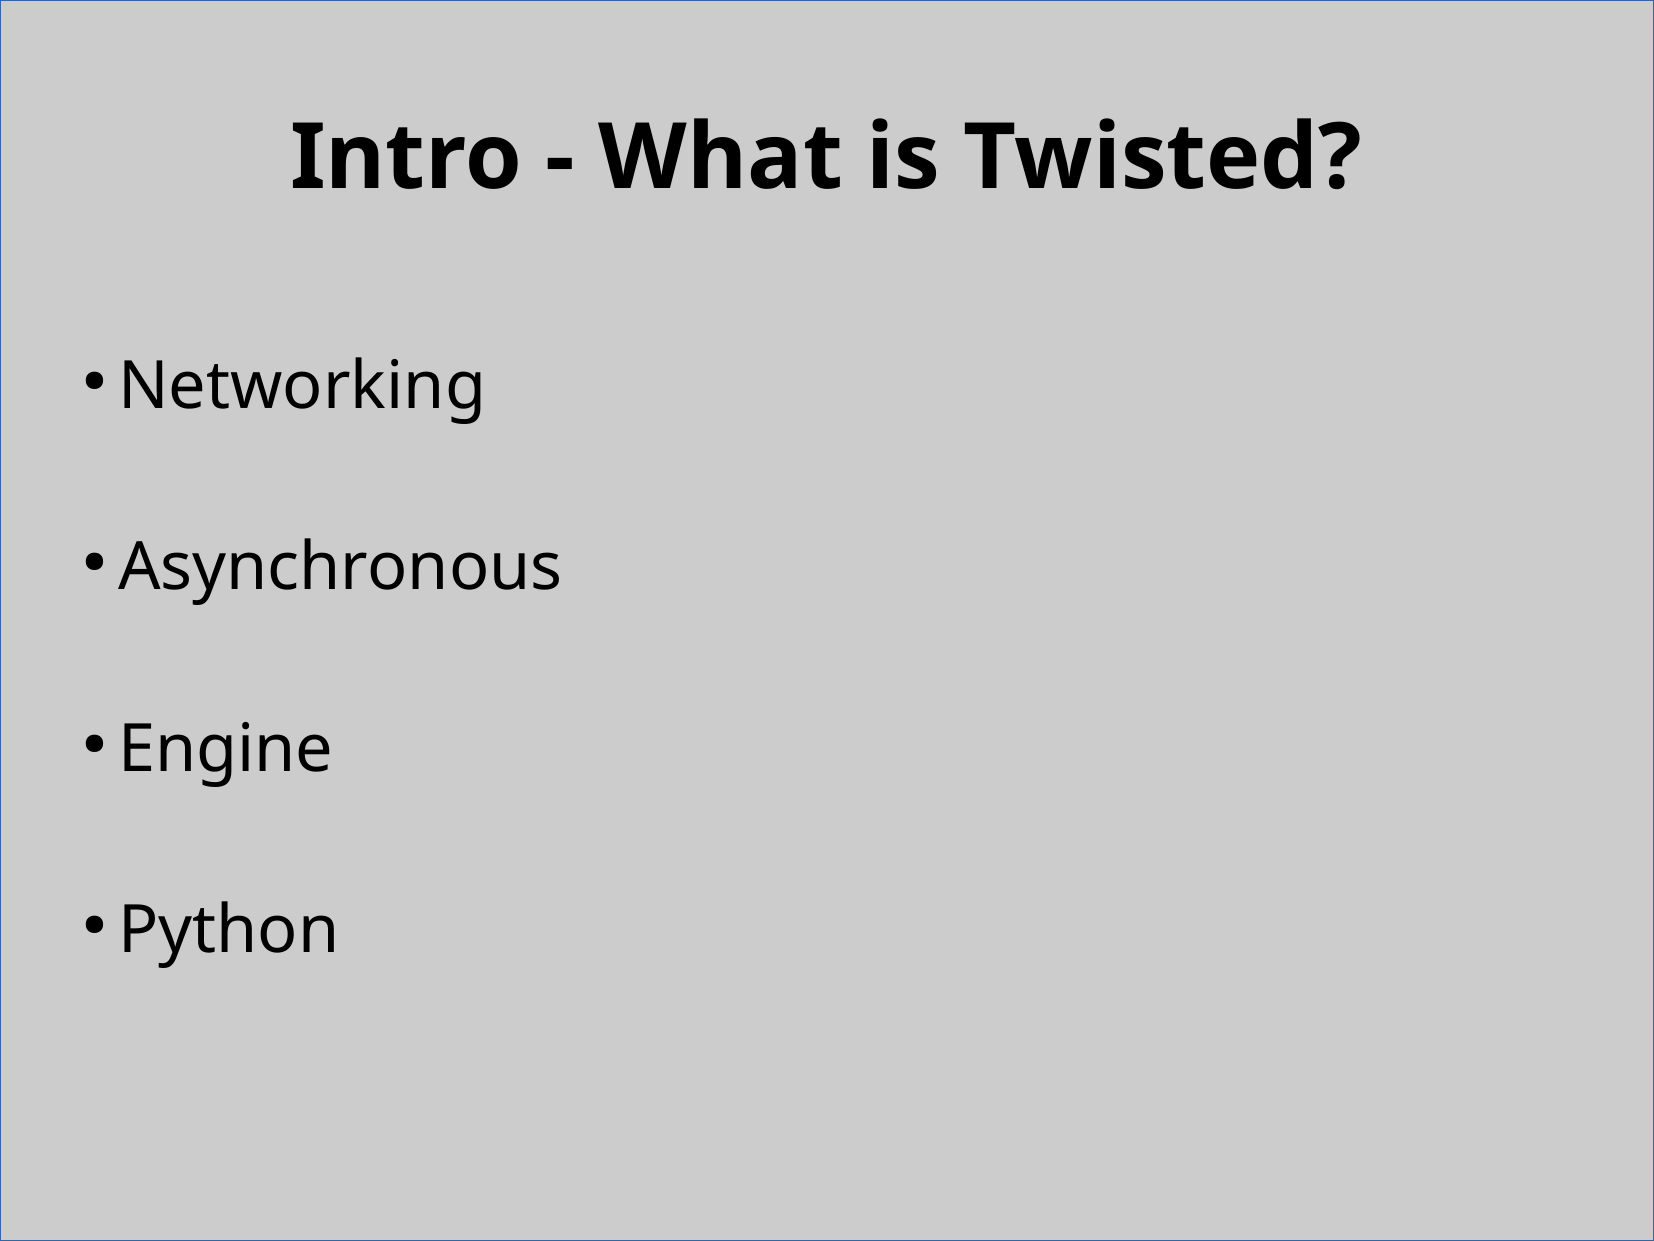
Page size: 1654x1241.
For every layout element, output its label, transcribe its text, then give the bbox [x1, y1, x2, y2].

subtitle Networking Asynchronous Engine Python [82, 346, 1571, 872]
title Intro - What is Twisted? [82, 49, 1571, 257]
text_box [0, 0, 1654, 1241]
